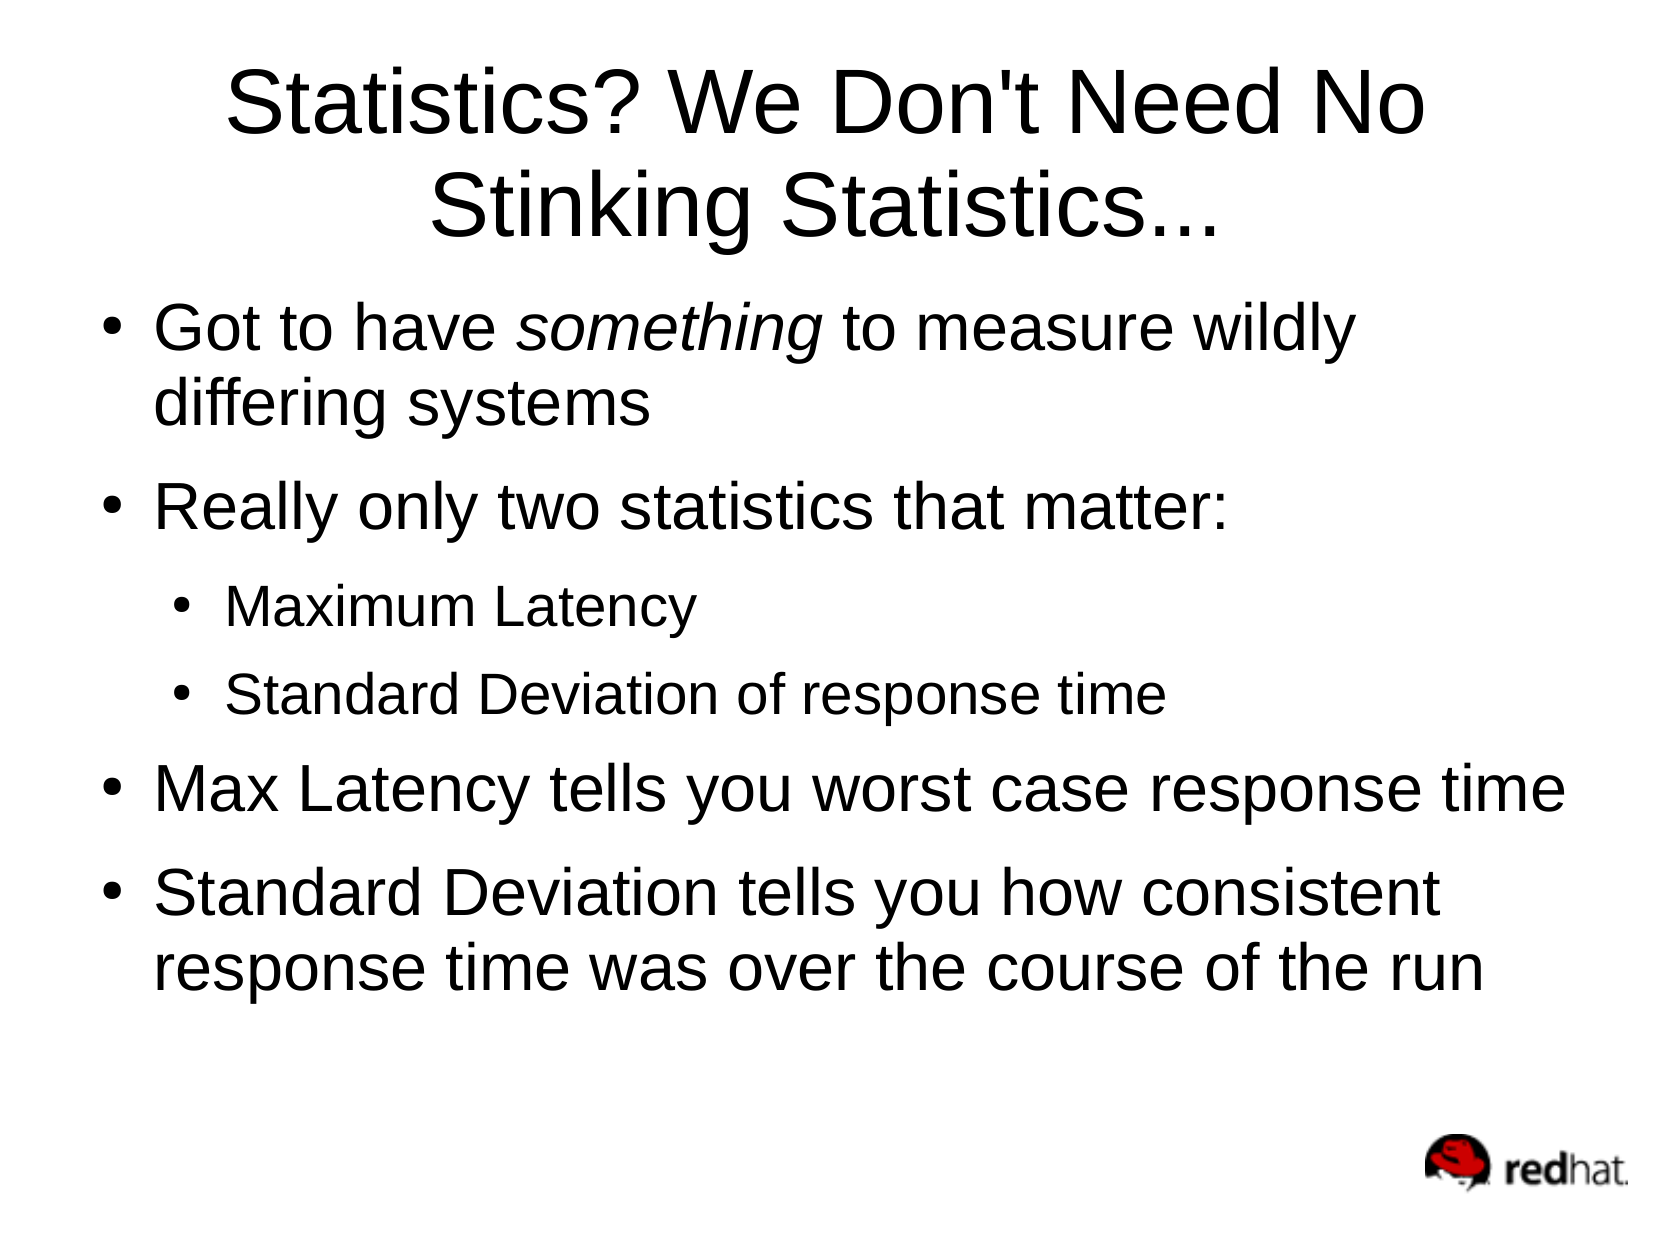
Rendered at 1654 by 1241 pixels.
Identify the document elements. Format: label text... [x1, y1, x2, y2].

title Statistics? We Don't Need No Stinking Statistics... [82, 50, 1571, 256]
list Got to have something to measure wildly differing systems Really only two statistics that matter: Maximum Latency Standard Deviation of response time Max Latency tells you worst case response time Standard Deviation tells you how consistent response time was over the course of the run [82, 290, 1571, 1094]
picture [1425, 1134, 1628, 1201]
